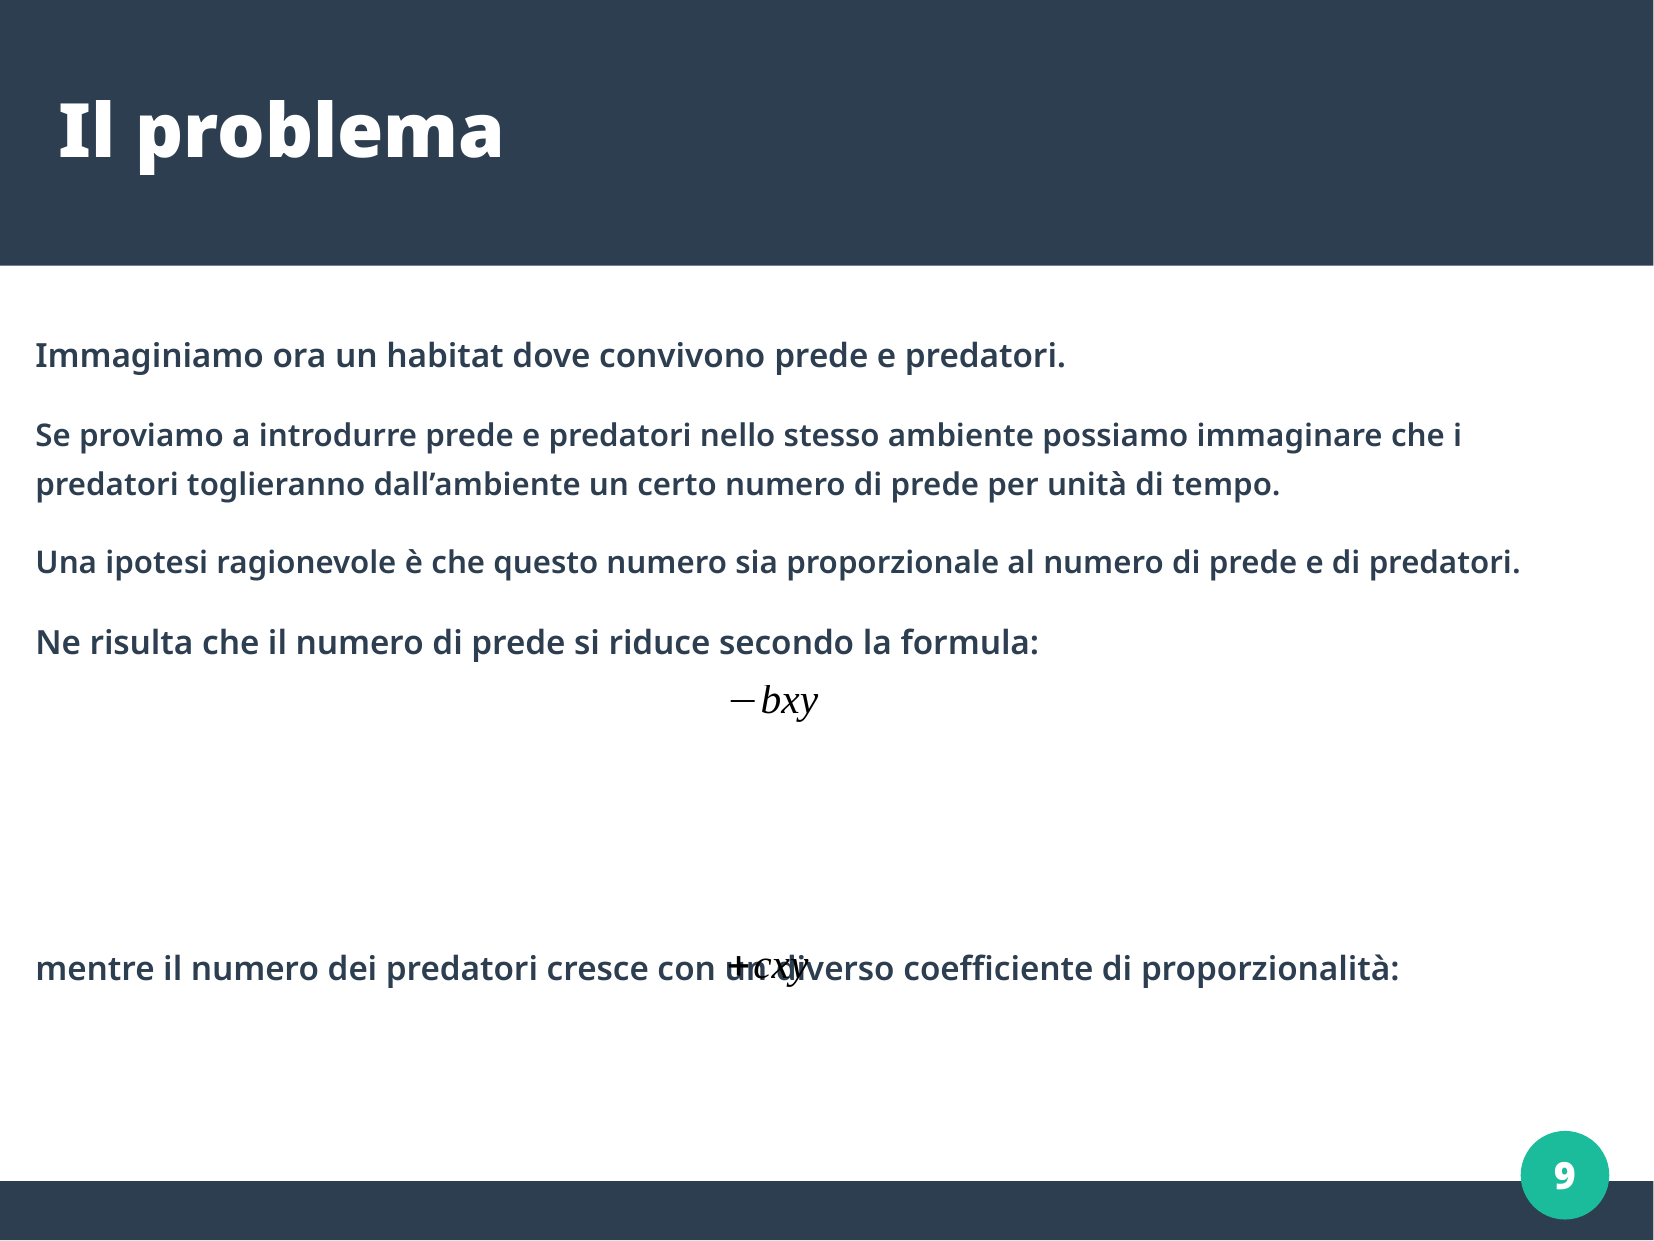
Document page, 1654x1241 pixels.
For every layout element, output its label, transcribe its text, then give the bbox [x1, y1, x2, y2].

chart [720, 950, 818, 993]
chart [719, 685, 827, 727]
list Immaginiamo ora un habitat dove convivono prede e predatori. Se proviamo a introdurre prede e predatori nello stesso ambiente possiamo immaginare che i predatori toglieranno dall’ambiente un certo numero di prede per unità di tempo. Una ipotesi ragionevole è che questo numero sia proporzionale al numero di prede e di predatori. Ne risulta che il numero di prede si riduce secondo la formula: mentre il numero dei predatori cresce con un diverso coefficiente di proporzionalità: [35, 324, 1571, 1152]
title Il problema [59, 49, 1595, 207]
